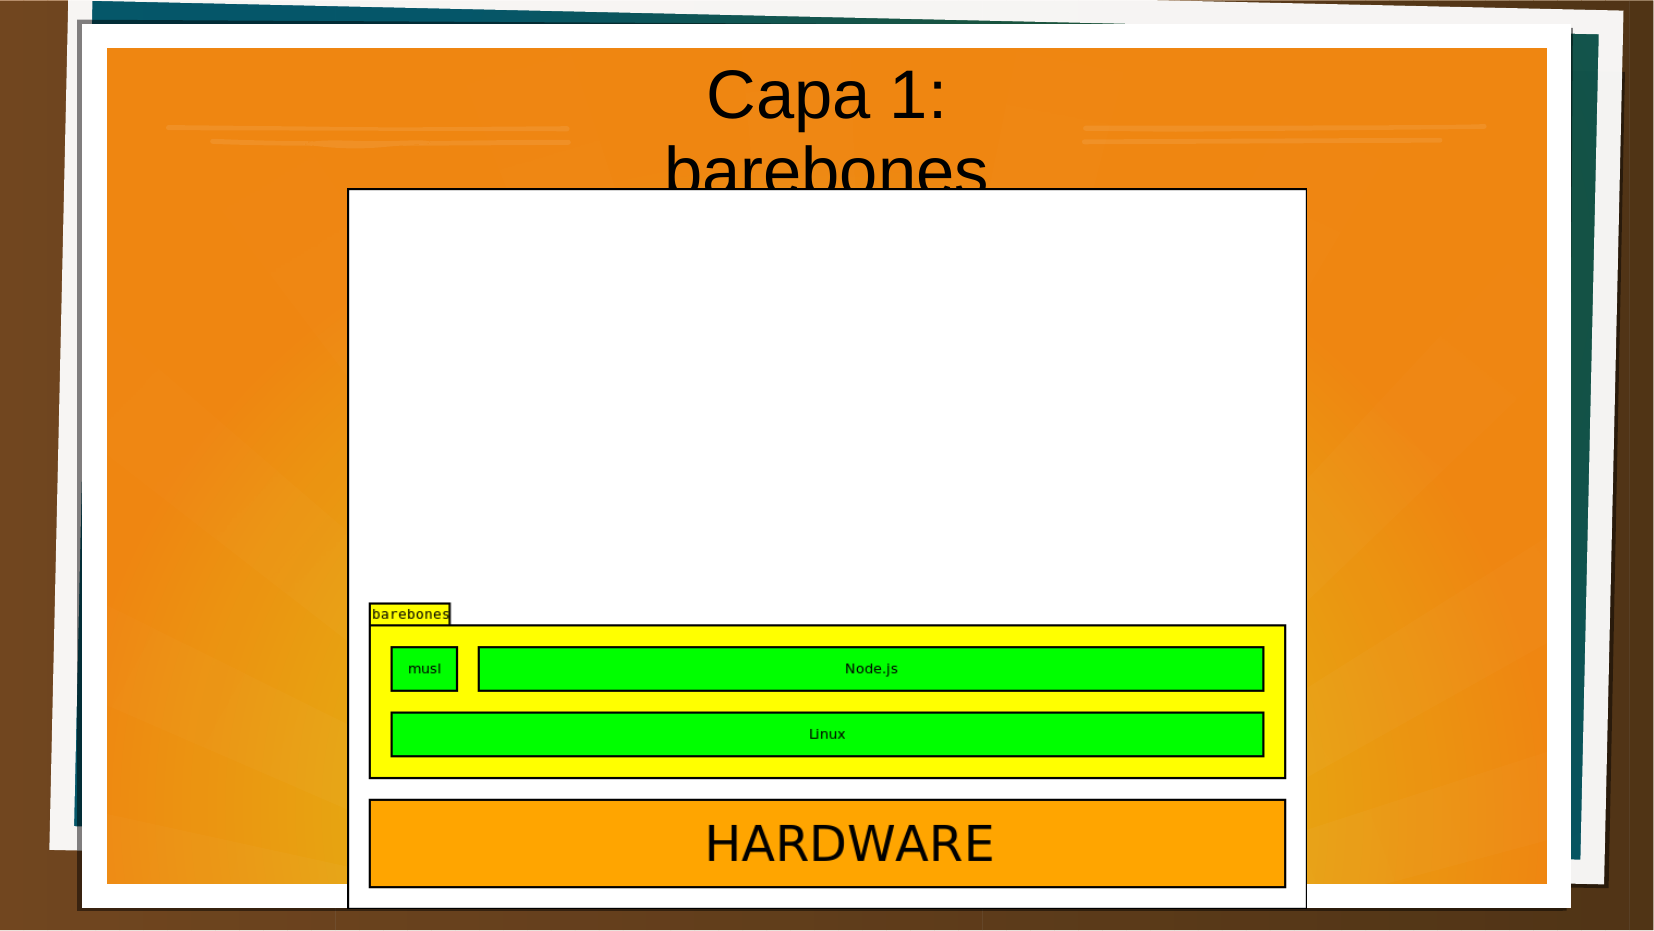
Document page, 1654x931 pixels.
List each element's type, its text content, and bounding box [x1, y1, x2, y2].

title Capa 1: barebones [566, 55, 1087, 188]
picture [347, 188, 1307, 909]
